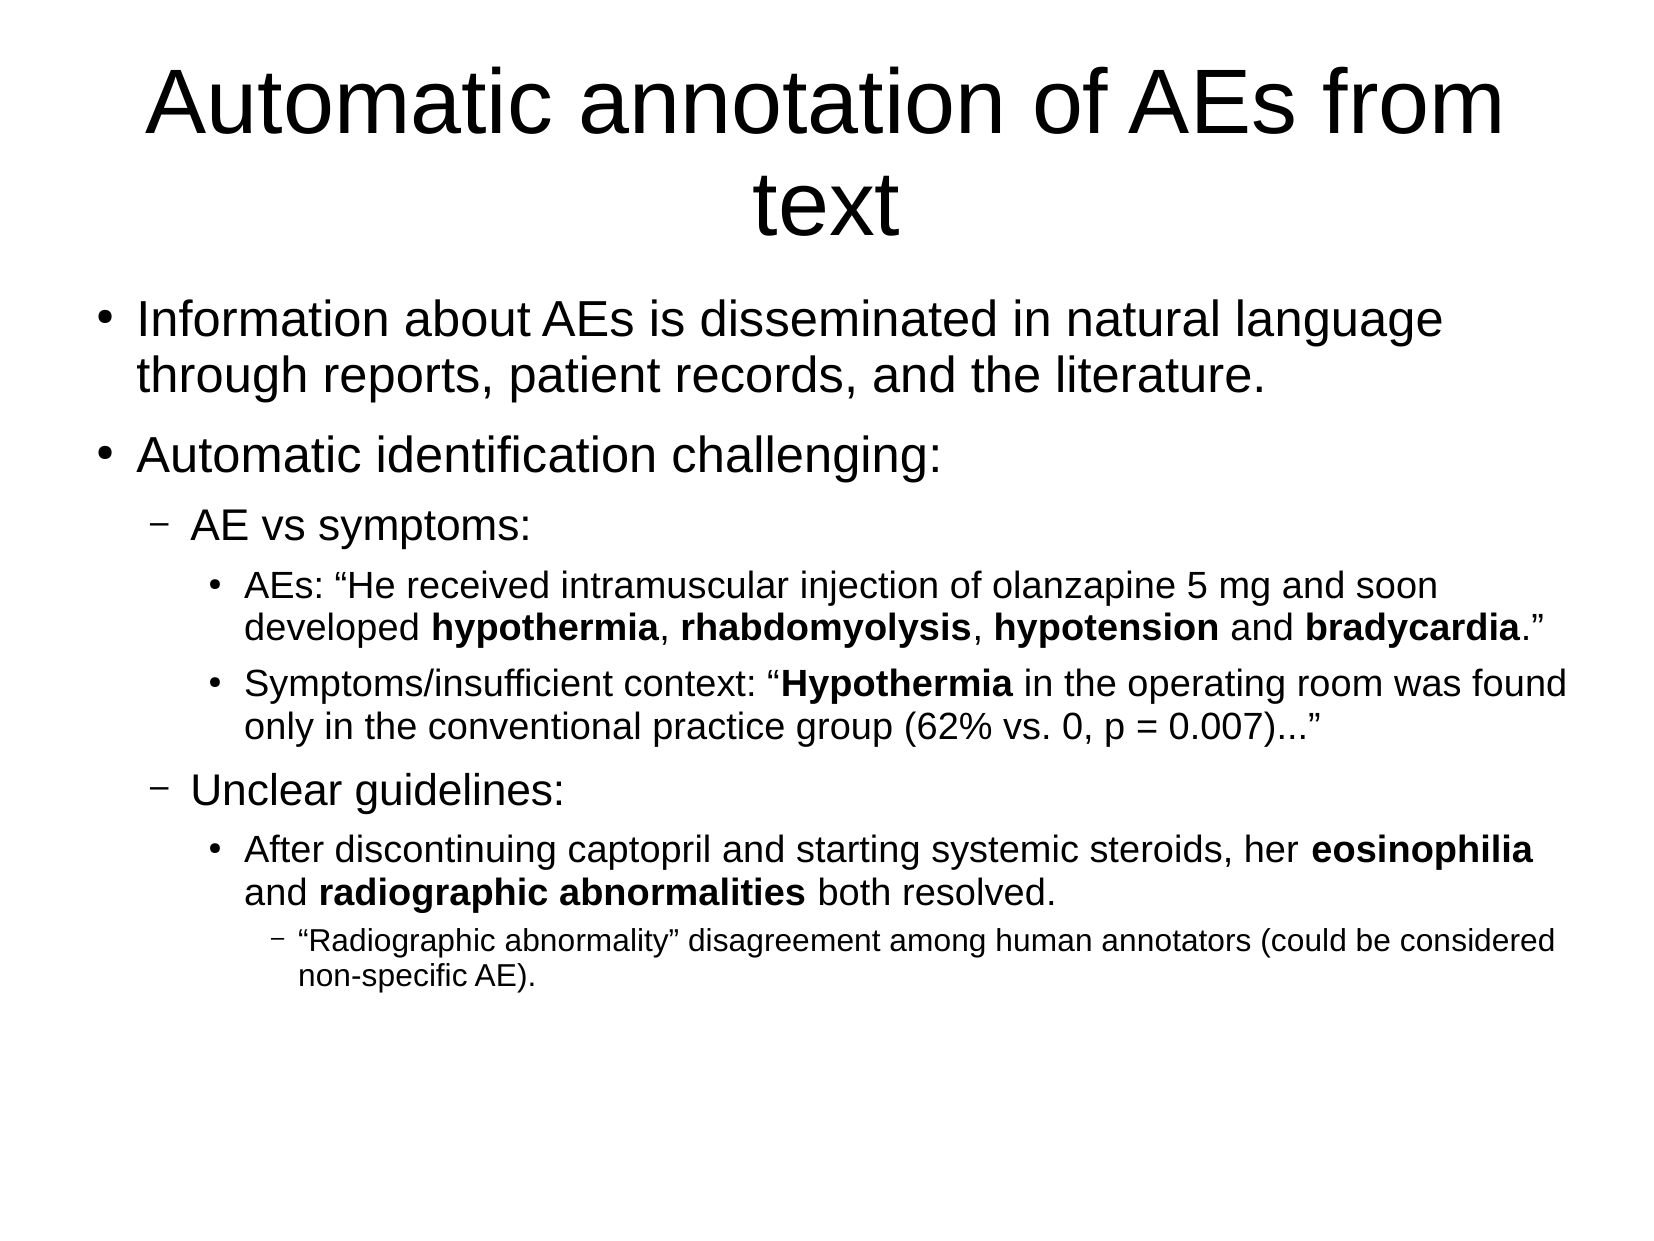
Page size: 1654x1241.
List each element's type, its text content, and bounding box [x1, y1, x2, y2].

title Automatic annotation of AEs from text [82, 49, 1571, 257]
list Information about AEs is disseminated in natural language through reports, patient records, and the literature. Automatic identification challenging: AE vs symptoms: AEs: “He received intramuscular injection of olanzapine 5 mg and soon developed hypothermia, rhabdomyolysis, hypotension and bradycardia.” Symptoms/insufficient context: “Hypothermia in the operating room was found only in the conventional practice group (62% vs. 0, p = 0.007)...” Unclear guidelines: After discontinuing captopril and starting systemic steroids, her eosinophilia and radiographic abnormalities both resolved. “Radiographic abnormality” disagreement among human annotators (could be considered non-specific AE). [82, 290, 1571, 1010]
